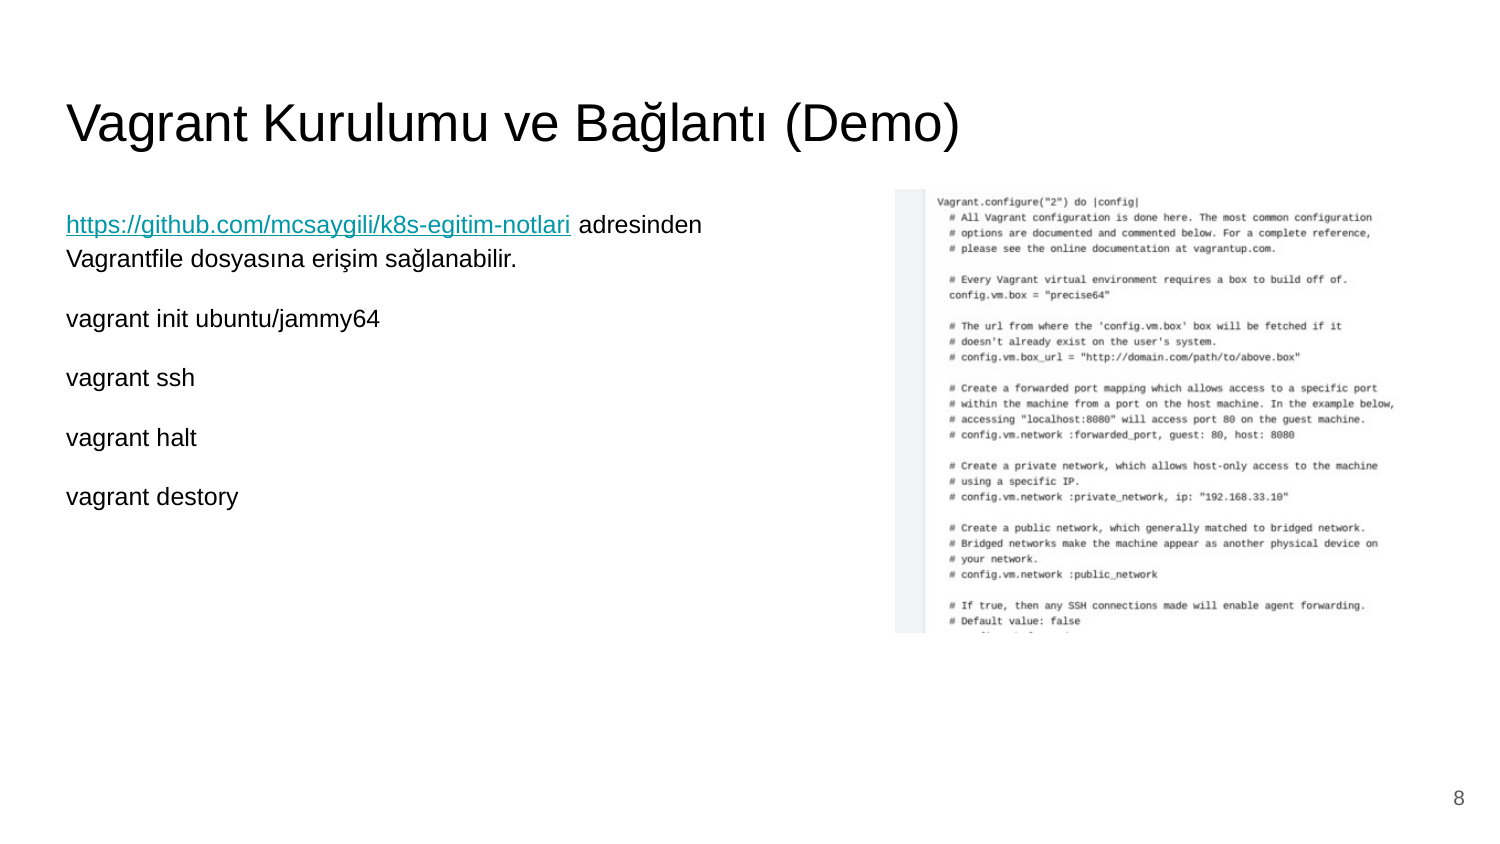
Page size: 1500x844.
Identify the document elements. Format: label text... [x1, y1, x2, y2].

list https://github.com/mcsaygili/k8s-egitim-notlari adresinden Vagrantfile dosyasına erişim sağlanabilir. vagrant init ubuntu/jammy64 vagrant ssh vagrant halt vagrant destory [51, 189, 804, 750]
slide_number <number> [1389, 764, 1480, 830]
title Vagrant Kurulumu ve Bağlantı (Demo) [51, 72, 1449, 167]
picture [894, 189, 1433, 633]
